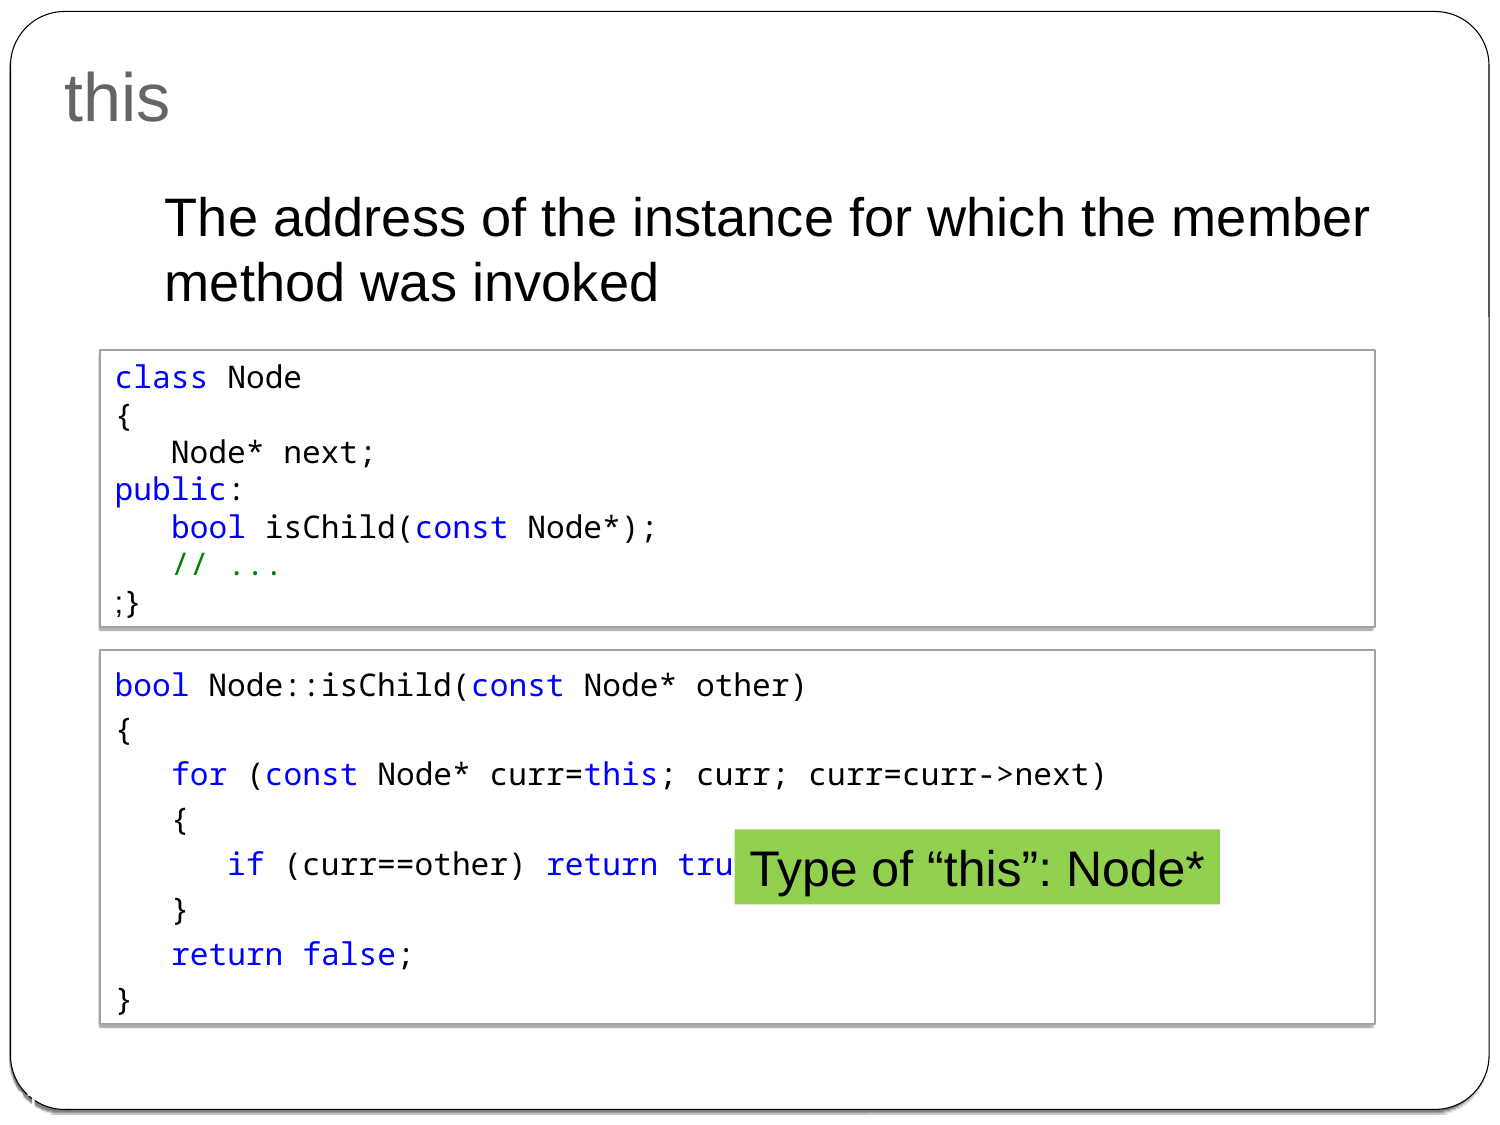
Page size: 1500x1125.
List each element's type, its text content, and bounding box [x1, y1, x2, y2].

text_box class Node { Node* next; public: bool isChild(const Node*); // ... }; [99, 349, 1375, 627]
text_box Type of “this”: Node* [734, 829, 1221, 905]
slide_number <number> [0, 1074, 50, 1125]
title this [50, 45, 1450, 150]
list The address of the instance for which the member method was invoked [150, 174, 1425, 925]
text_box bool Node::isChild(const Node* other) { for (const Node* curr=this; curr; curr=curr->next) { if (curr==other) return true; } return false; } [99, 649, 1375, 1024]
